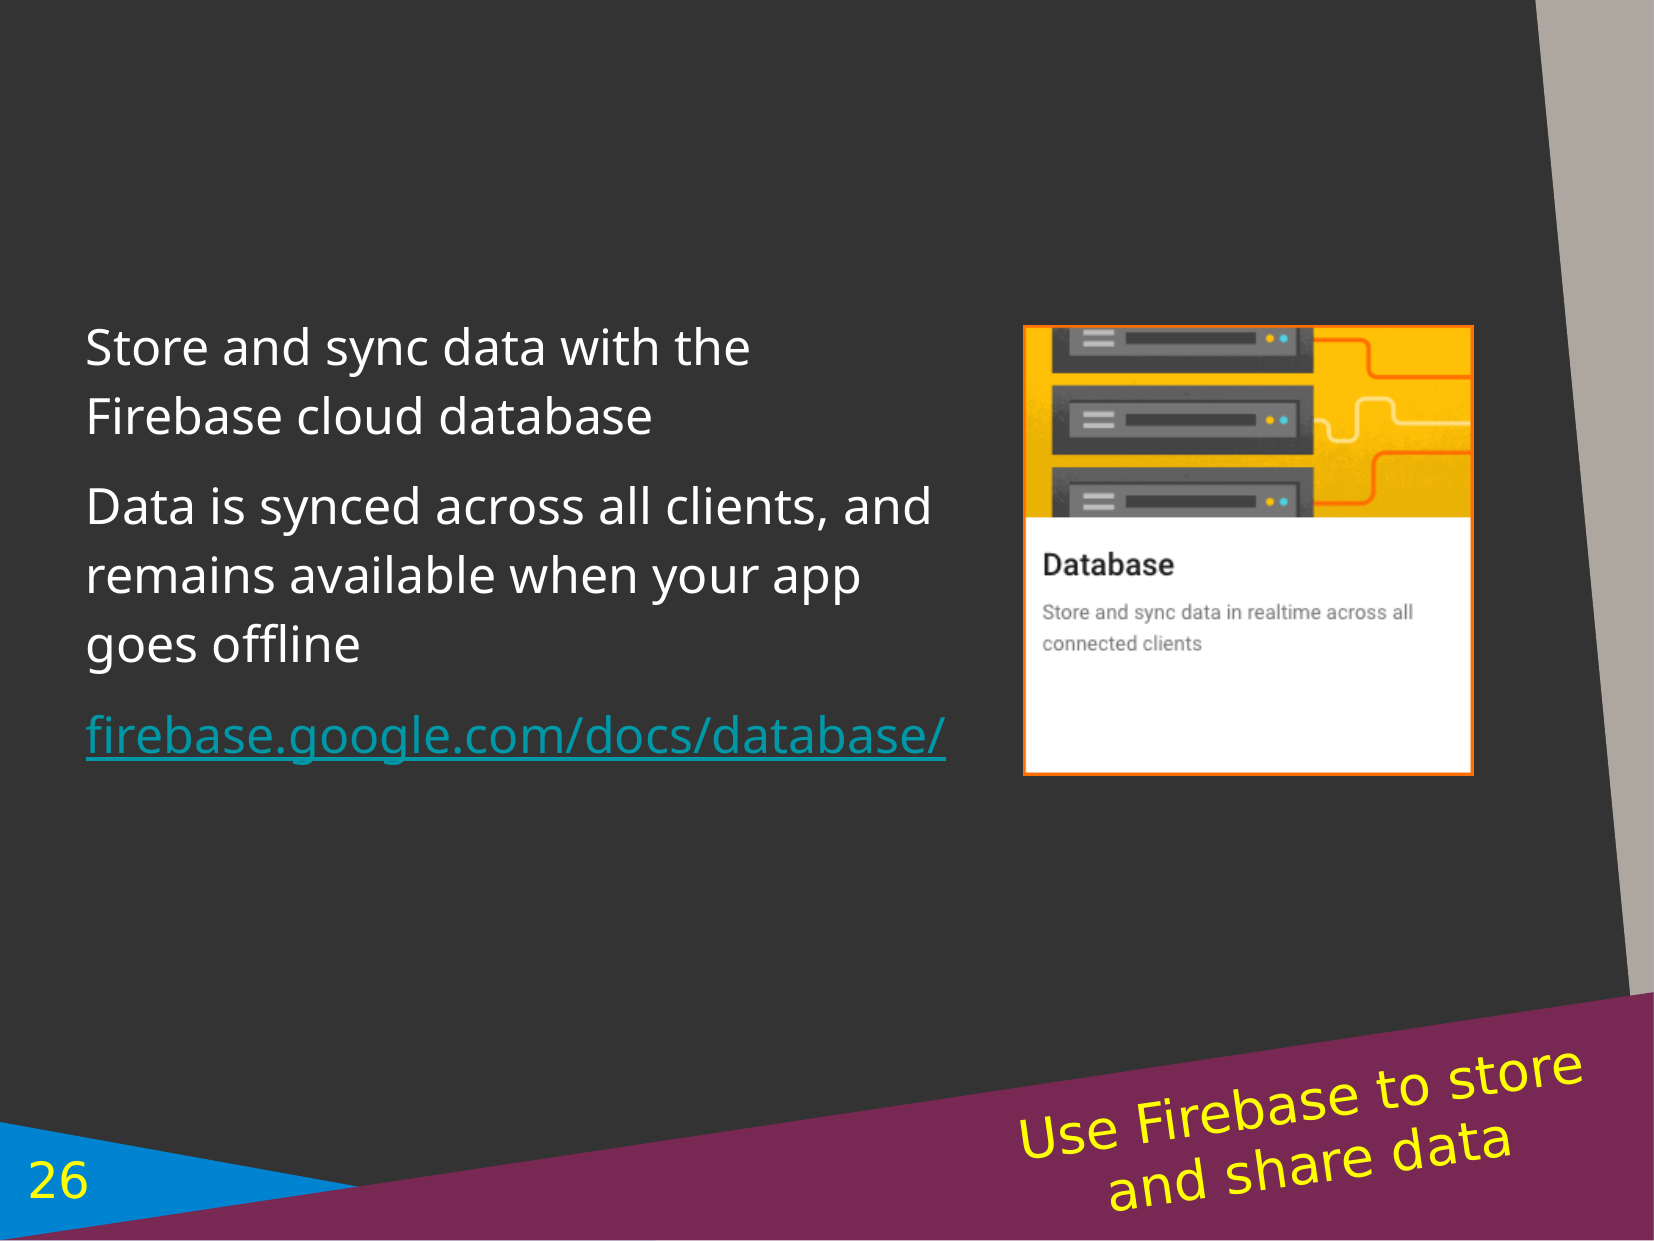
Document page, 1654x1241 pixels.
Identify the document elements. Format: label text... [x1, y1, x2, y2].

title Use Firebase to store and share data [956, 995, 1654, 1241]
picture [1023, 325, 1474, 776]
text_box Store and sync data with the Firebase cloud database Data is synced across all clients, and remains available when your app goes offline firebase.google.com/docs/database/ [70, 291, 969, 852]
